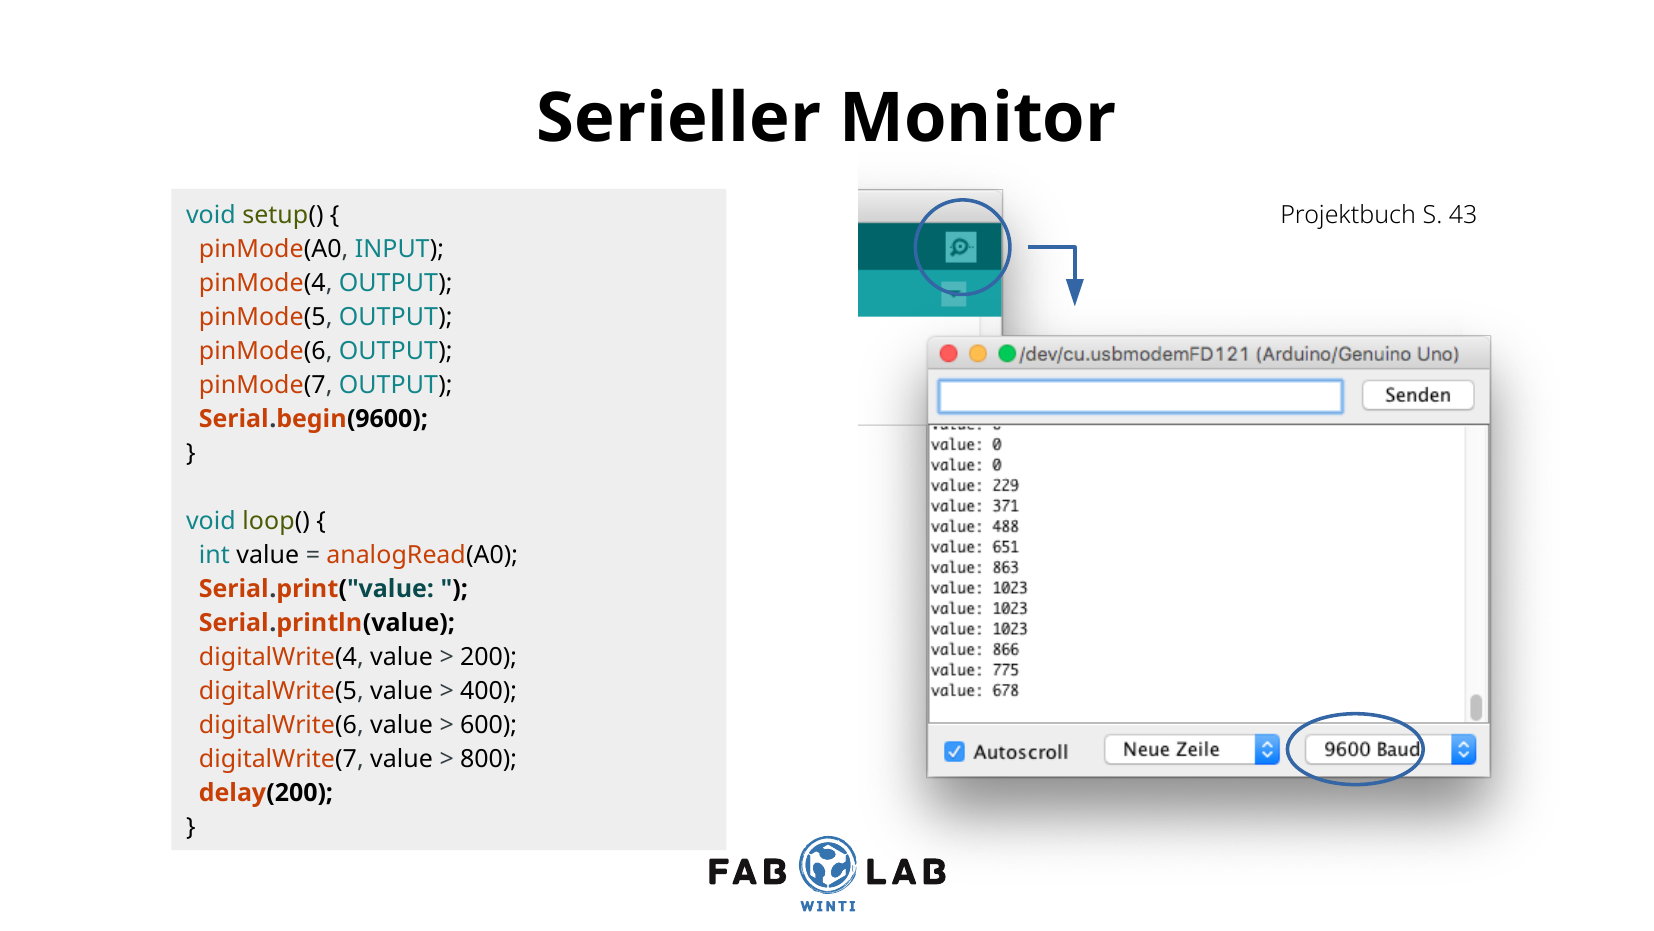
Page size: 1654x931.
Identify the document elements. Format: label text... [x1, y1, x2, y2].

picture [858, 153, 1560, 885]
text_box Projektbuch S. 43 [1265, 188, 1483, 234]
text_box void setup() { pinMode(A0, INPUT); pinMode(4, OUTPUT); pinMode(5, OUTPUT); pinMode(6, OUTPUT); pinMode(7, OUTPUT); Serial.begin(9600); } void loop() { int value = analogRead(A0); Serial.print("value: "); Serial.println(value); digitalWrite(4, value > 200); digitalWrite(5, value > 400); digitalWrite(6, value > 600); digitalWrite(7, value > 800); delay(200); } [171, 188, 727, 798]
title Serieller Monitor [82, 37, 1571, 193]
